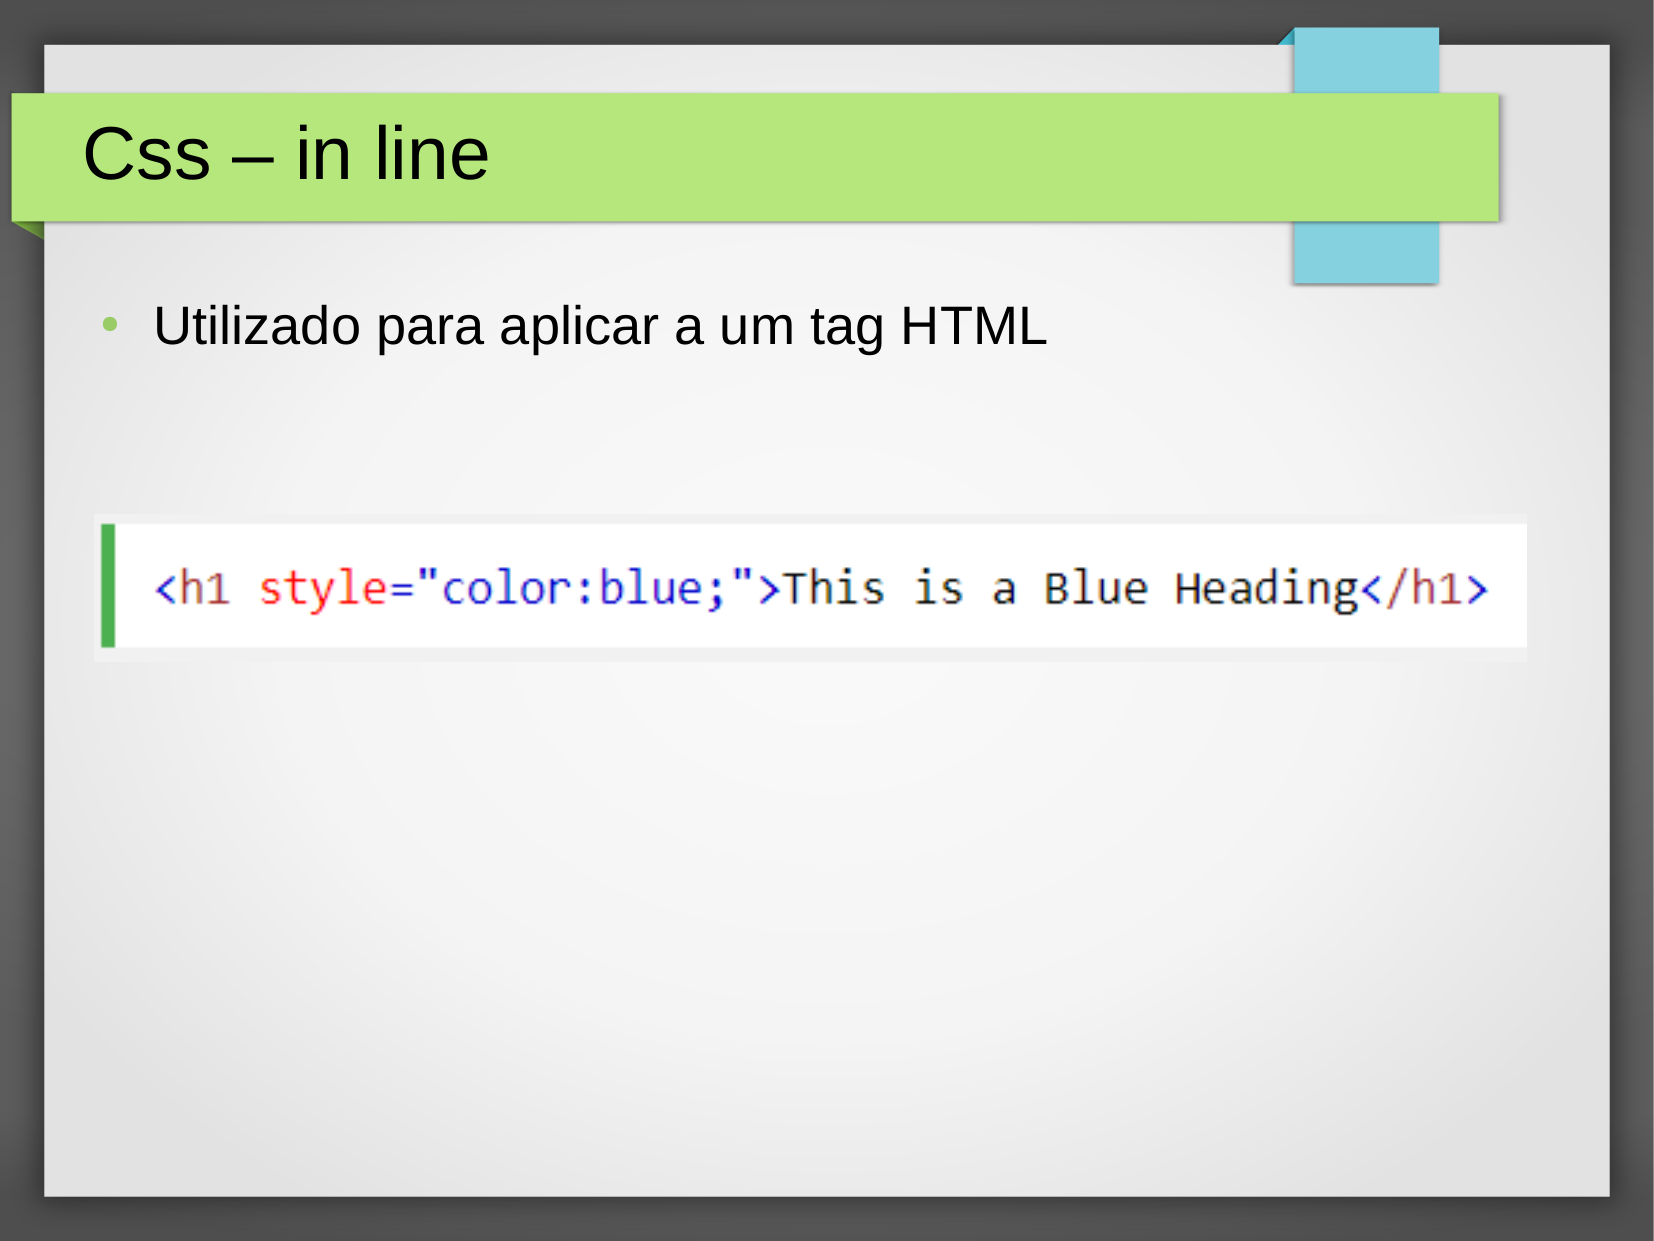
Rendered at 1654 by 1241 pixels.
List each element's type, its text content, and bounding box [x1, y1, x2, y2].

picture [0, 0, 1654, 1241]
title Css – in line [82, 94, 1264, 213]
list Utilizado para aplicar a um tag HTML [82, 295, 1571, 1015]
